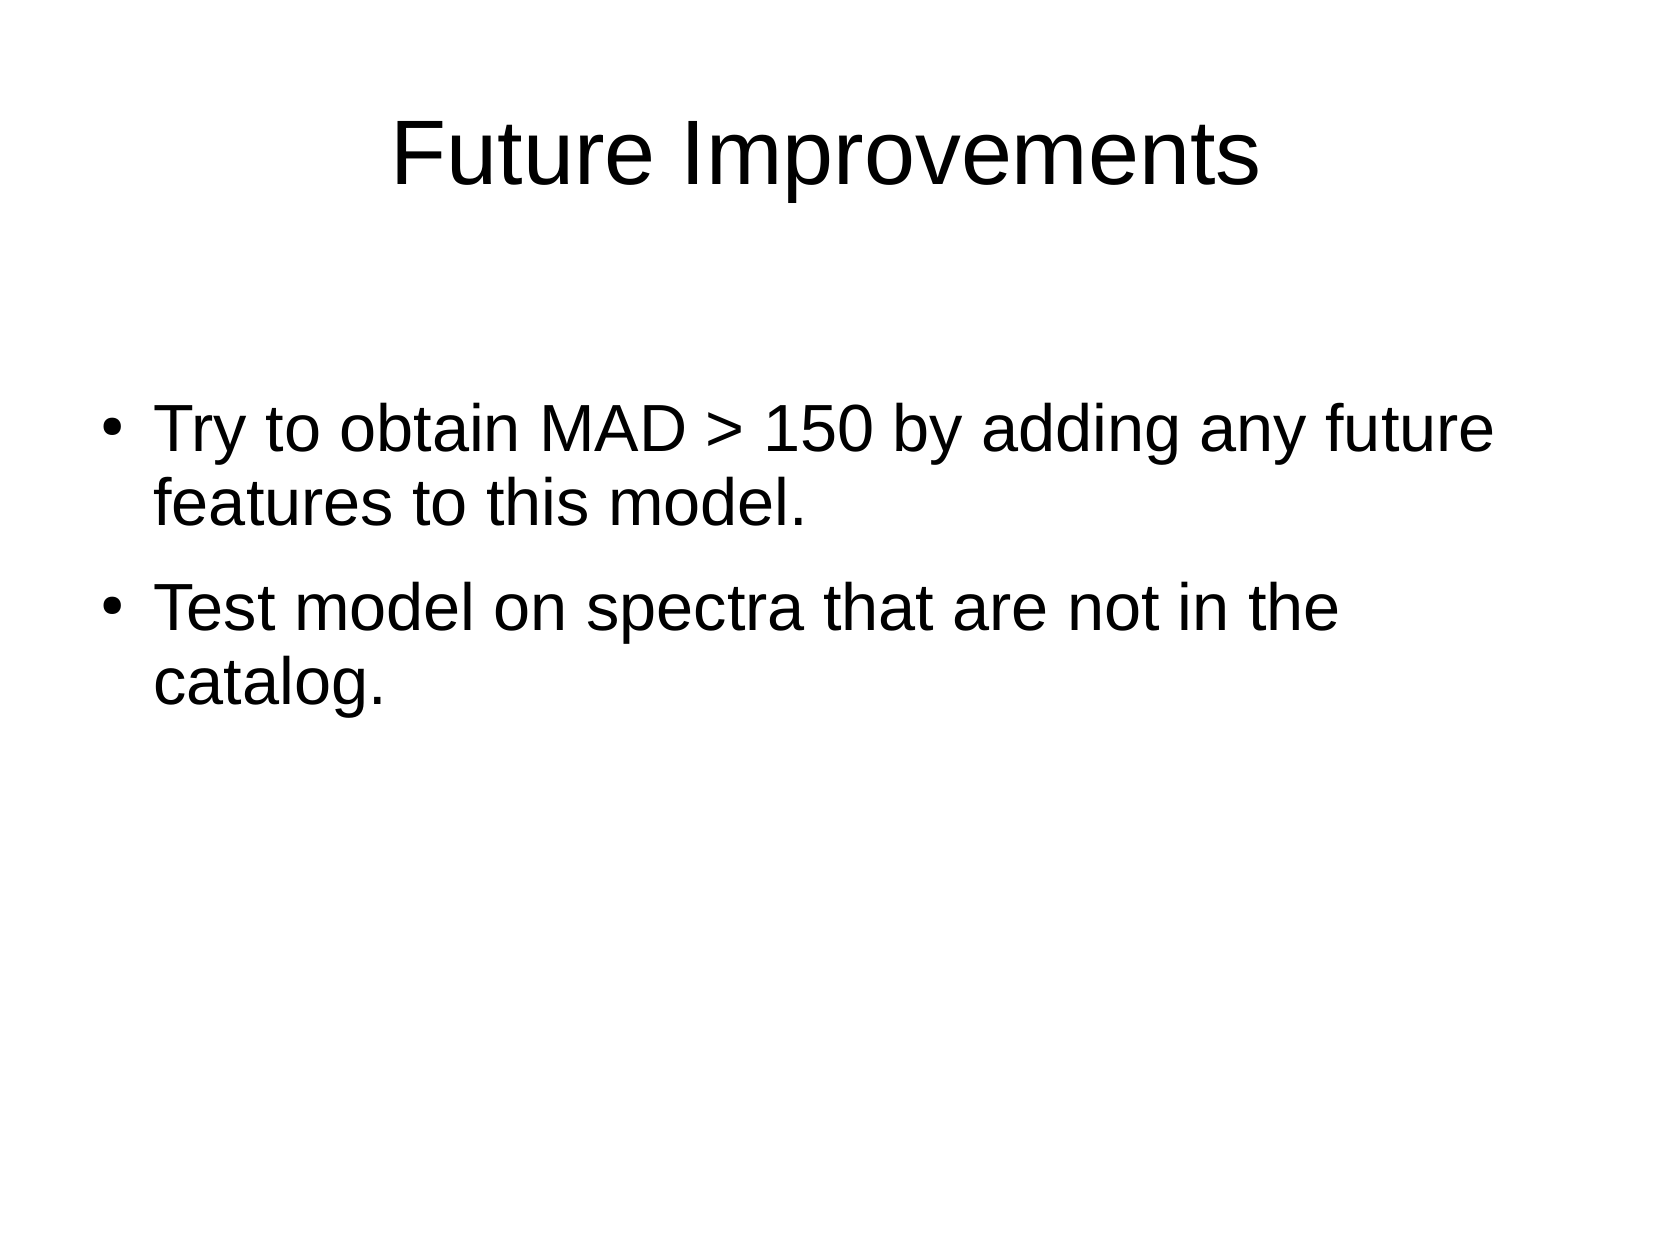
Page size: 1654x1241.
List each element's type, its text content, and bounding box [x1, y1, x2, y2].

title Future Improvements [82, 49, 1571, 257]
list Try to obtain MAD > 150 by adding any future features to this model. Test model on spectra that are not in the catalog. [82, 390, 1571, 1110]
